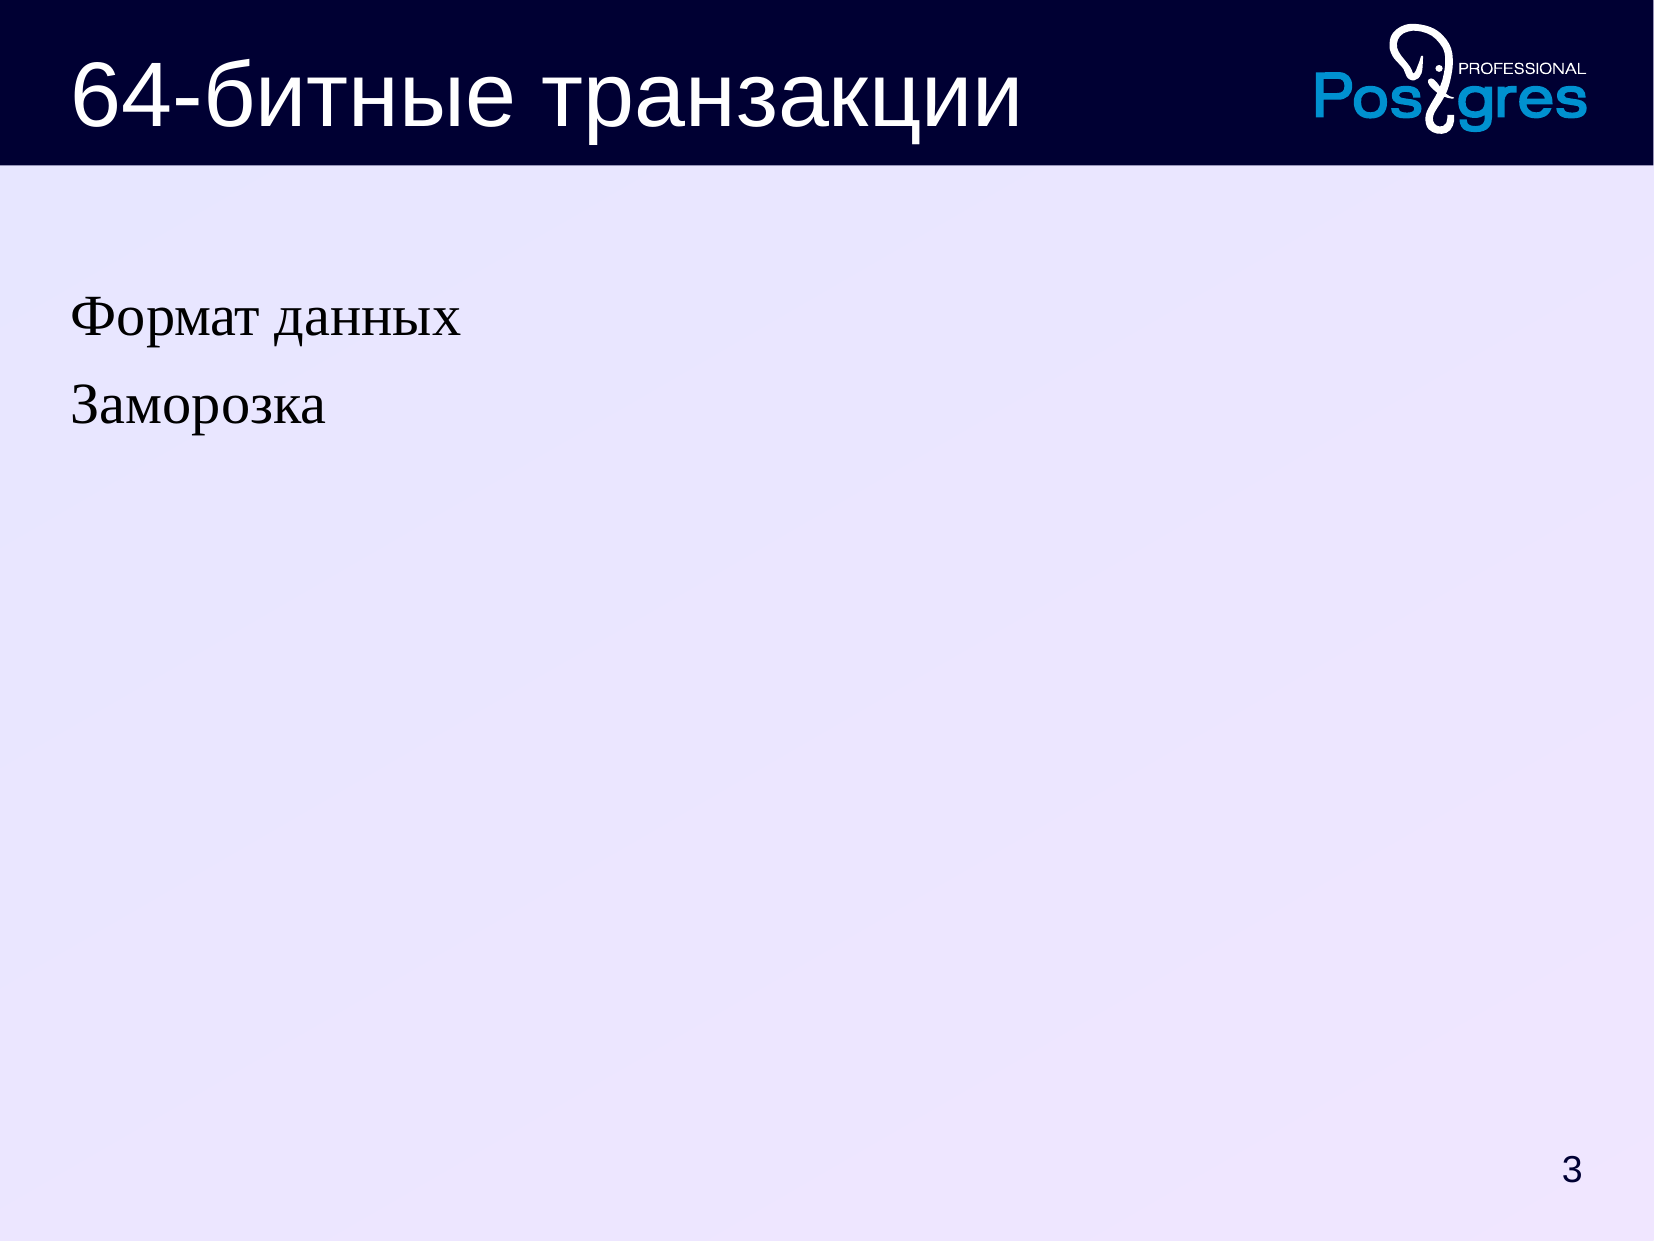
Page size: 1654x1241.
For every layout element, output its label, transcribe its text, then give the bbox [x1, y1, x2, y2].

title 64-битные транзакции [70, 43, 1241, 147]
list Формат данных Заморозка [70, 283, 1559, 1003]
